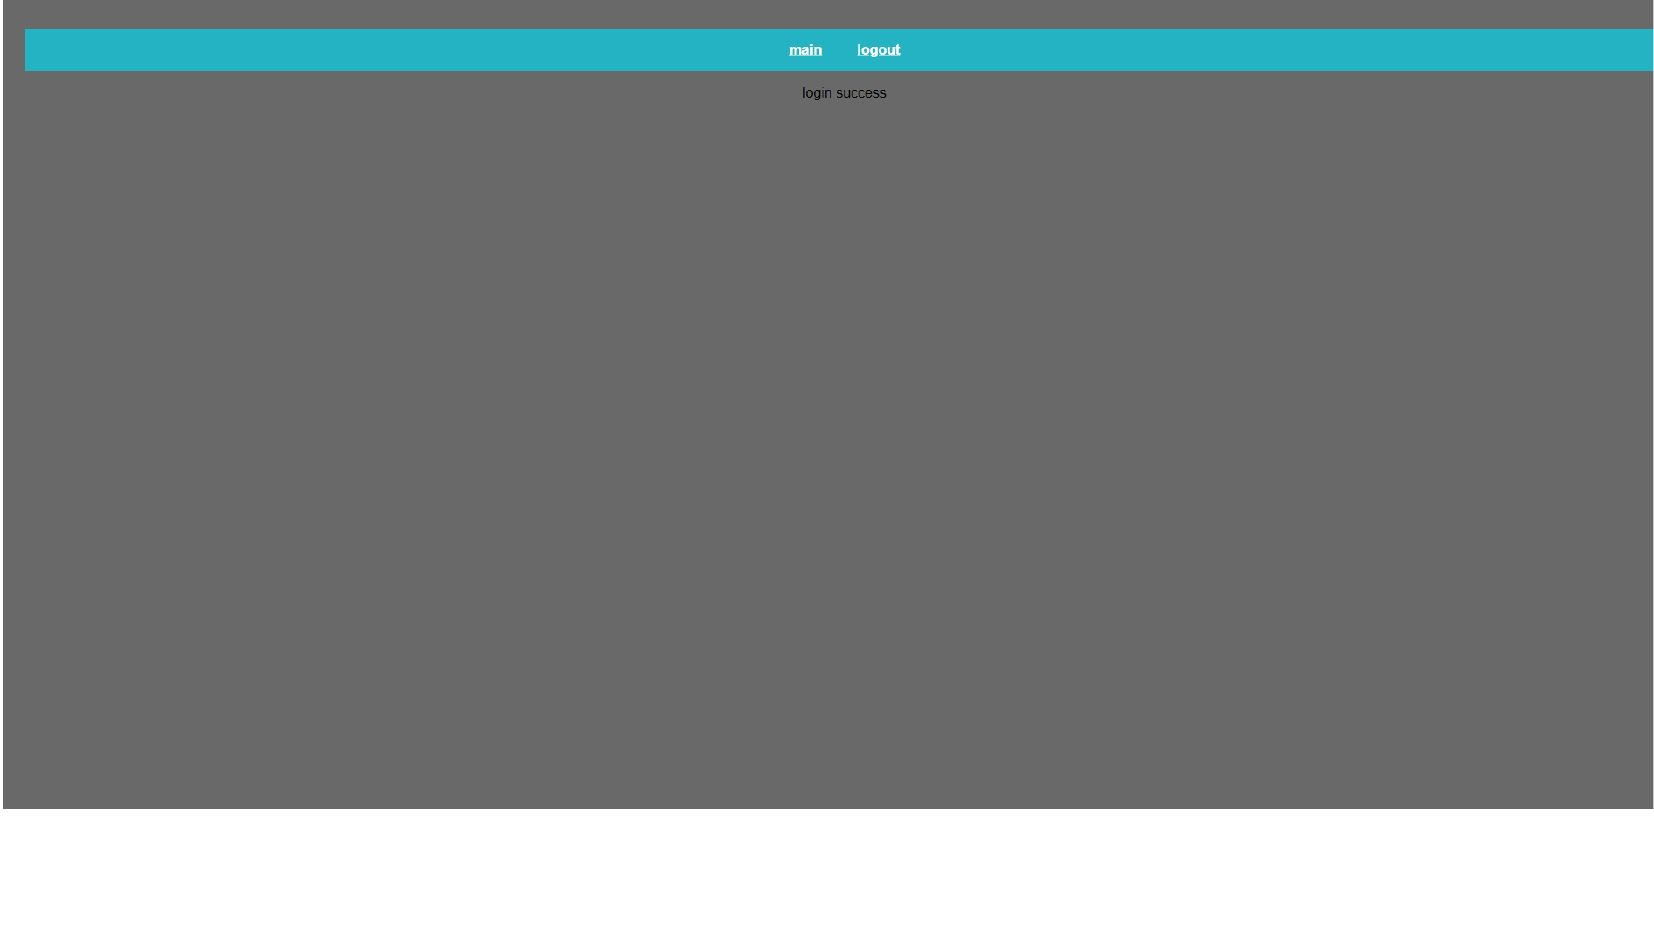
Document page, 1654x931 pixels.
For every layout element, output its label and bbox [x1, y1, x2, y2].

picture [3, 0, 1654, 809]
